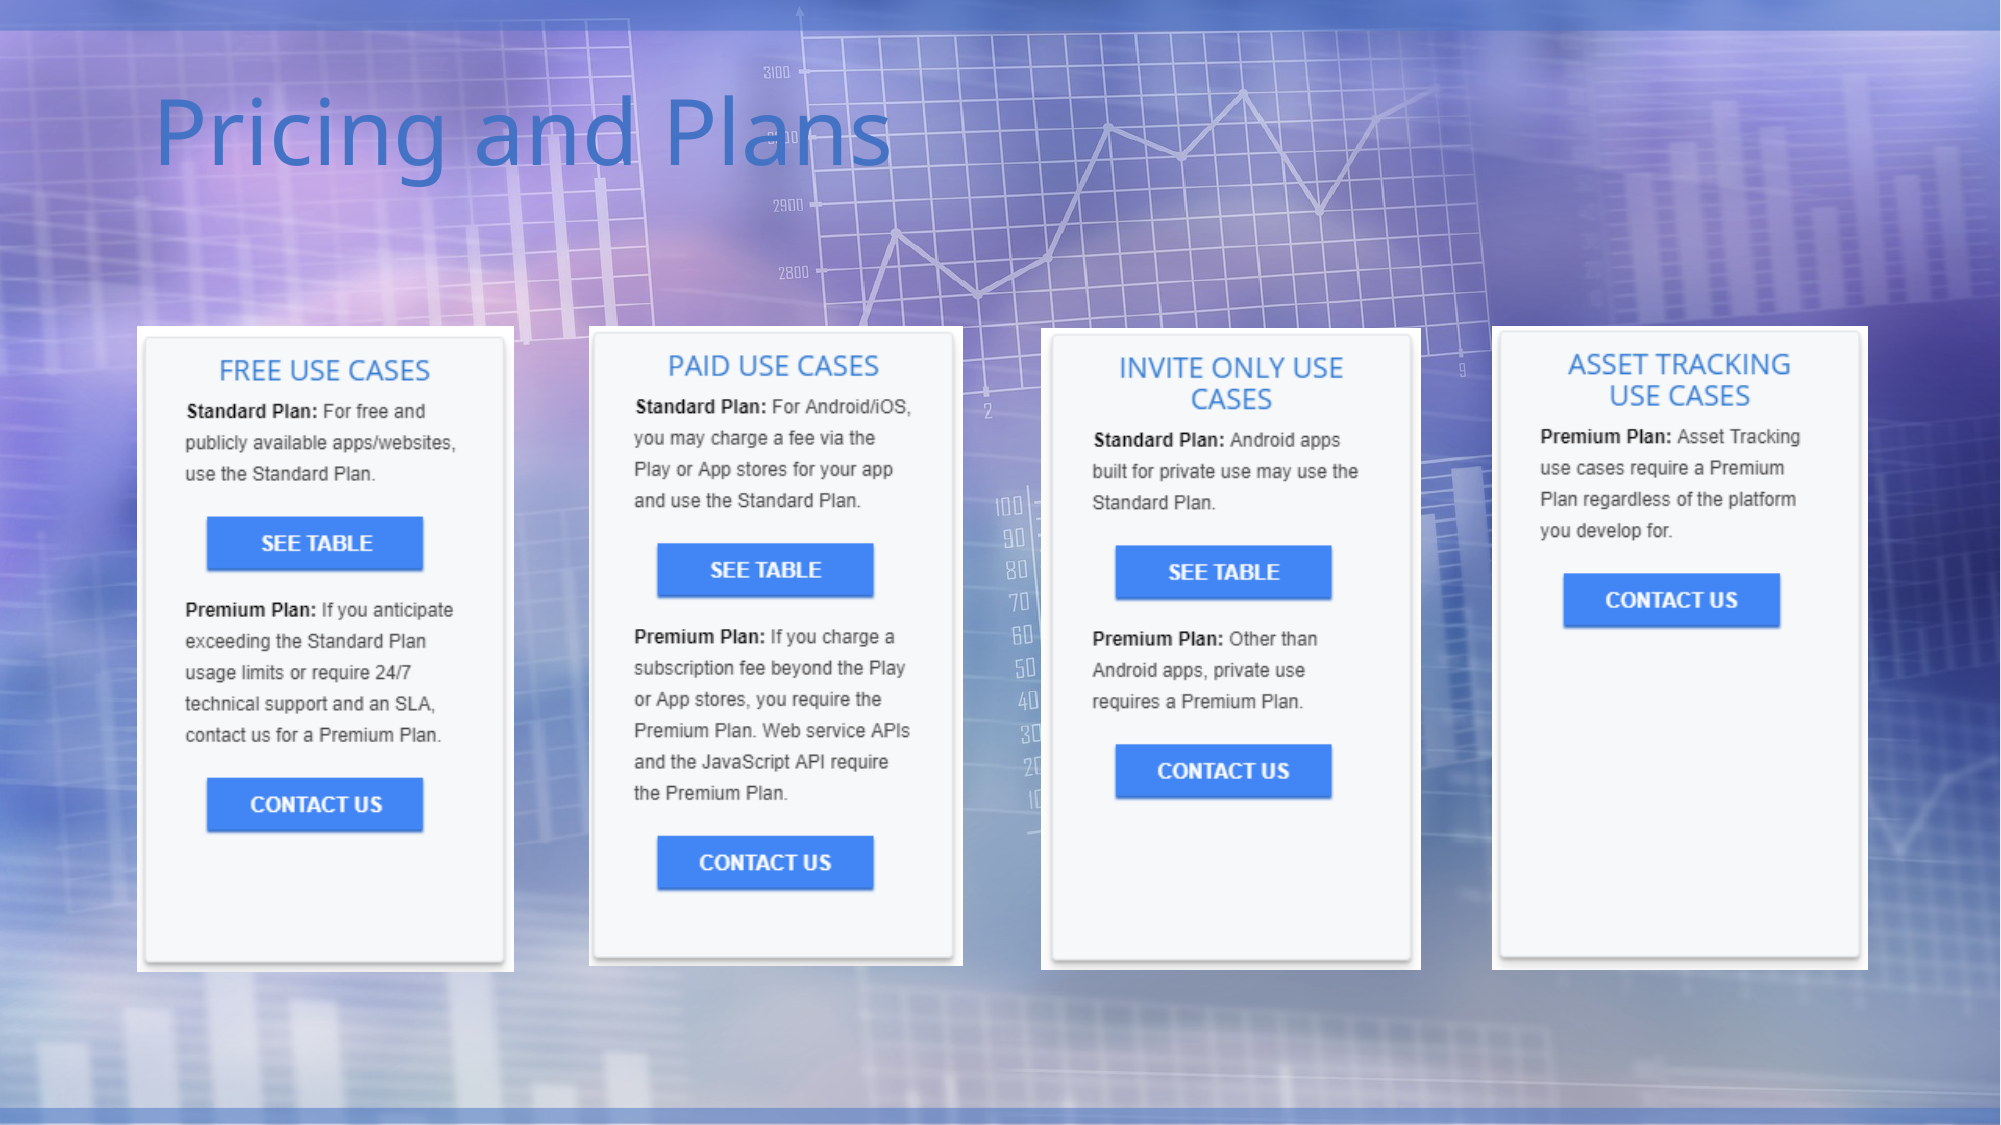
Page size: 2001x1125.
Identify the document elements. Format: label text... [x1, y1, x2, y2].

picture [0, 31, 2001, 1125]
title Pricing and Plans [137, 59, 1863, 197]
